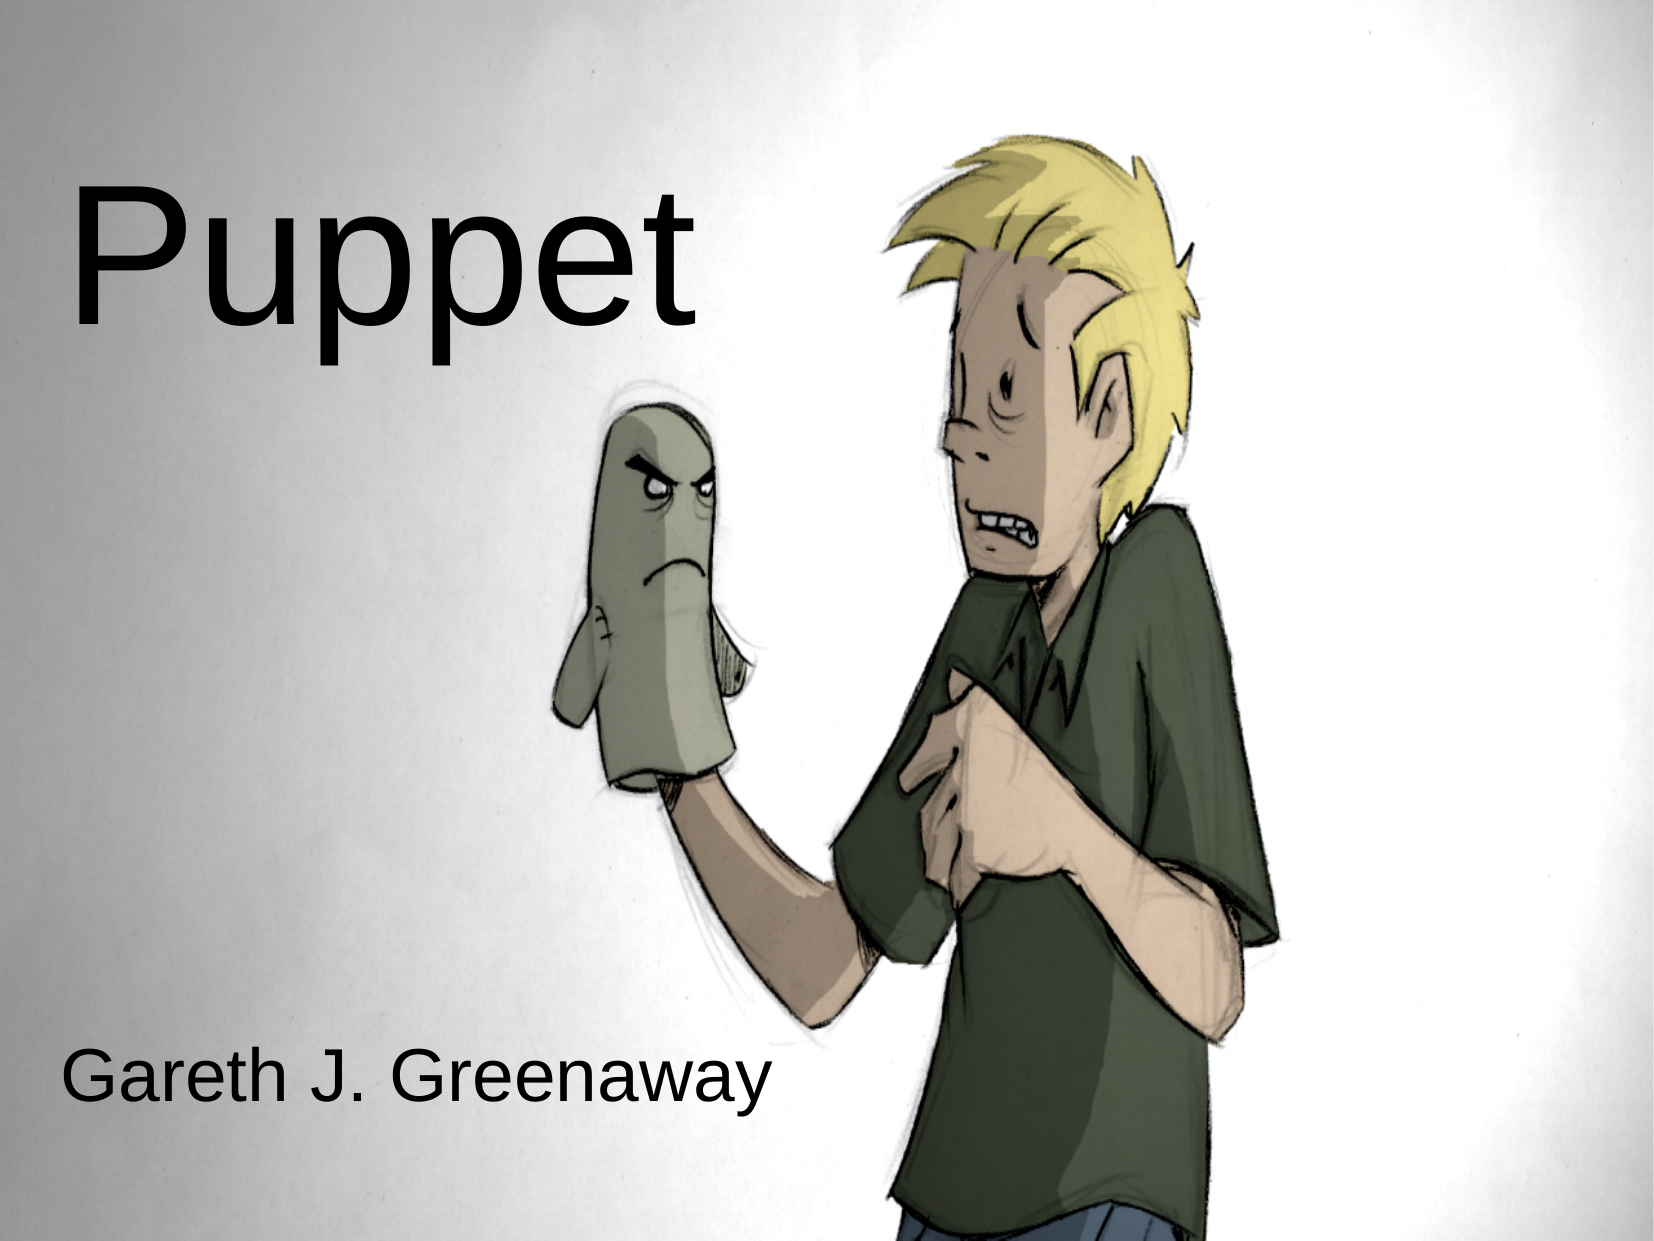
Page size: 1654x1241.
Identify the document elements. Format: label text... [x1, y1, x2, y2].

picture [0, 0, 1654, 1241]
text_box Puppet [48, 136, 713, 382]
text_box Gareth J. Greenaway [45, 1026, 788, 1128]
